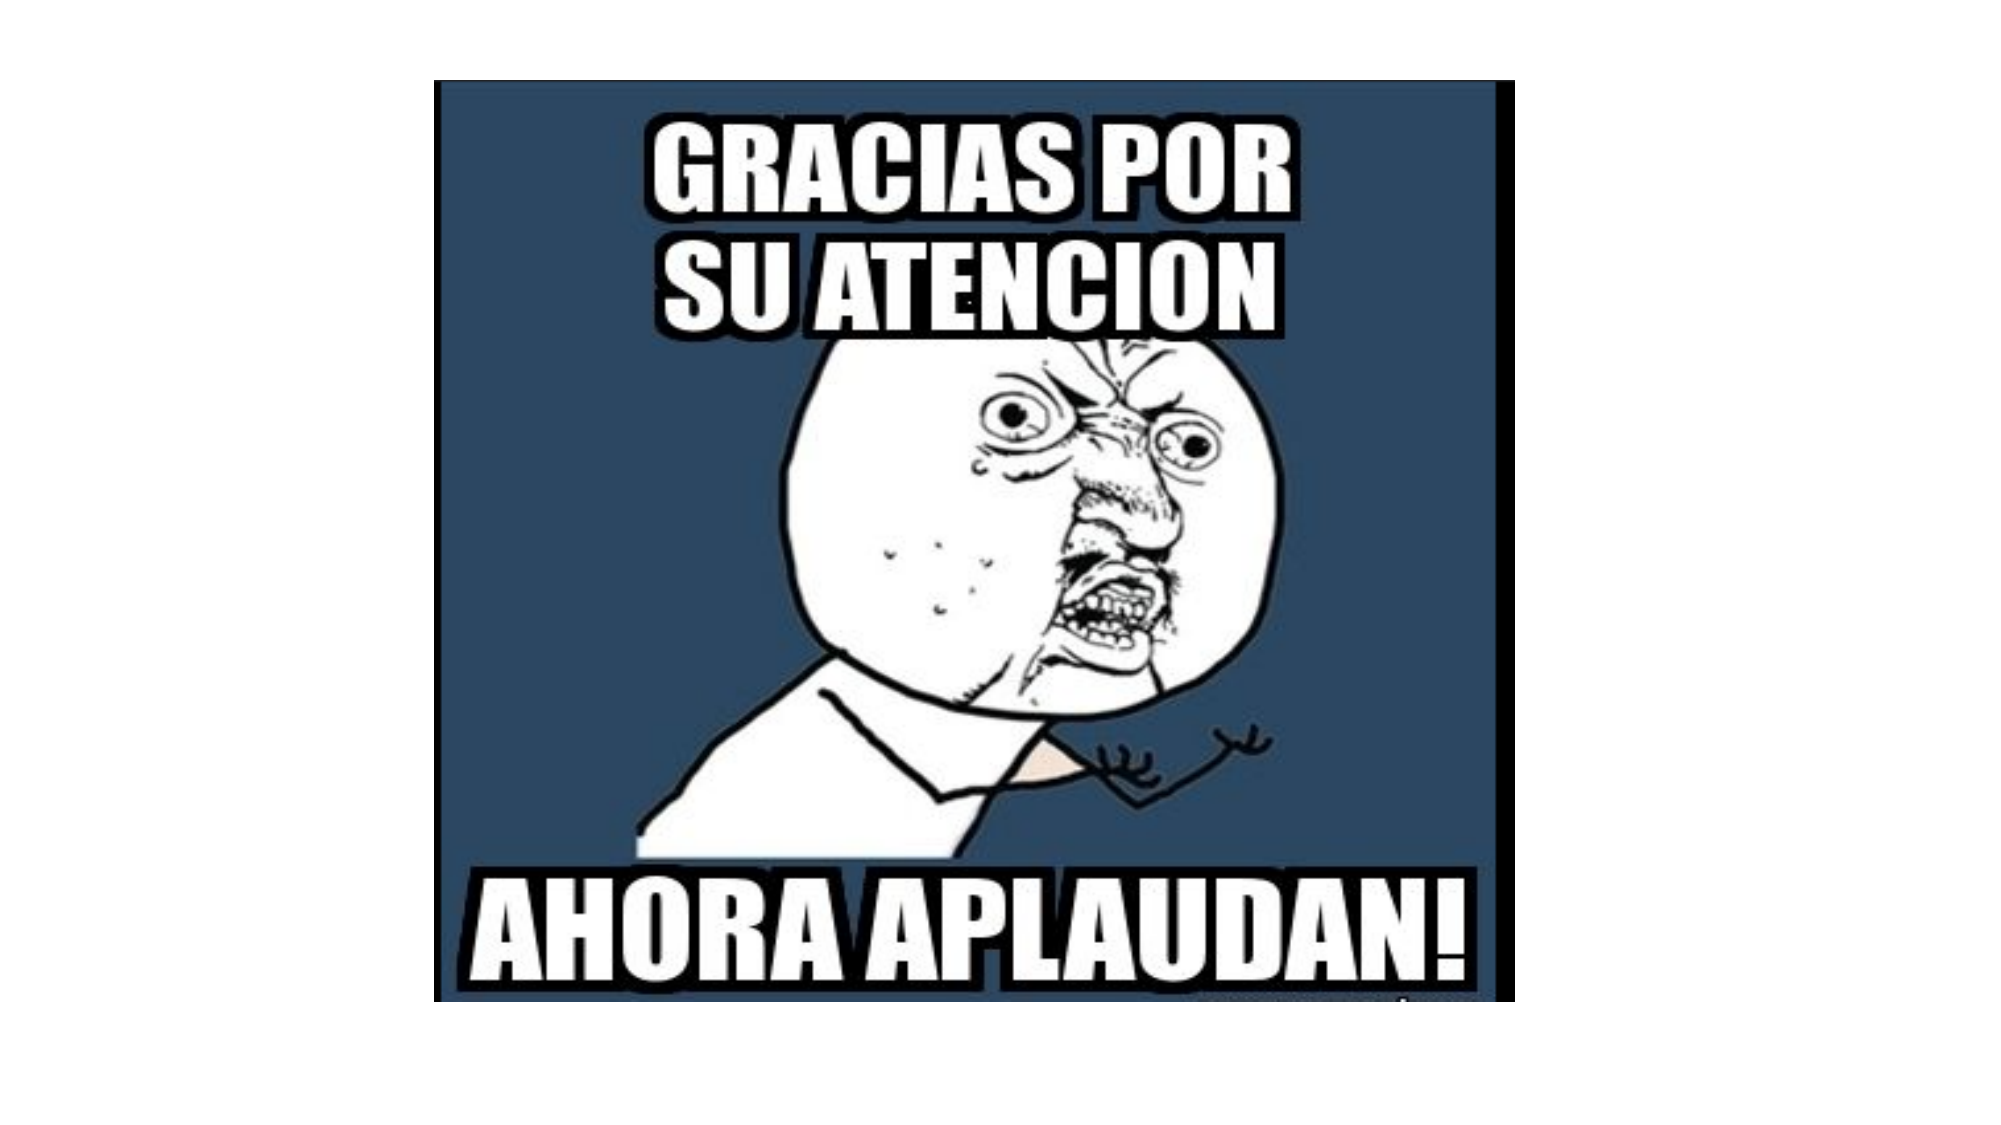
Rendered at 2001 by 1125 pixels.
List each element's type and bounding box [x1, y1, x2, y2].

picture [434, 80, 1515, 1002]
